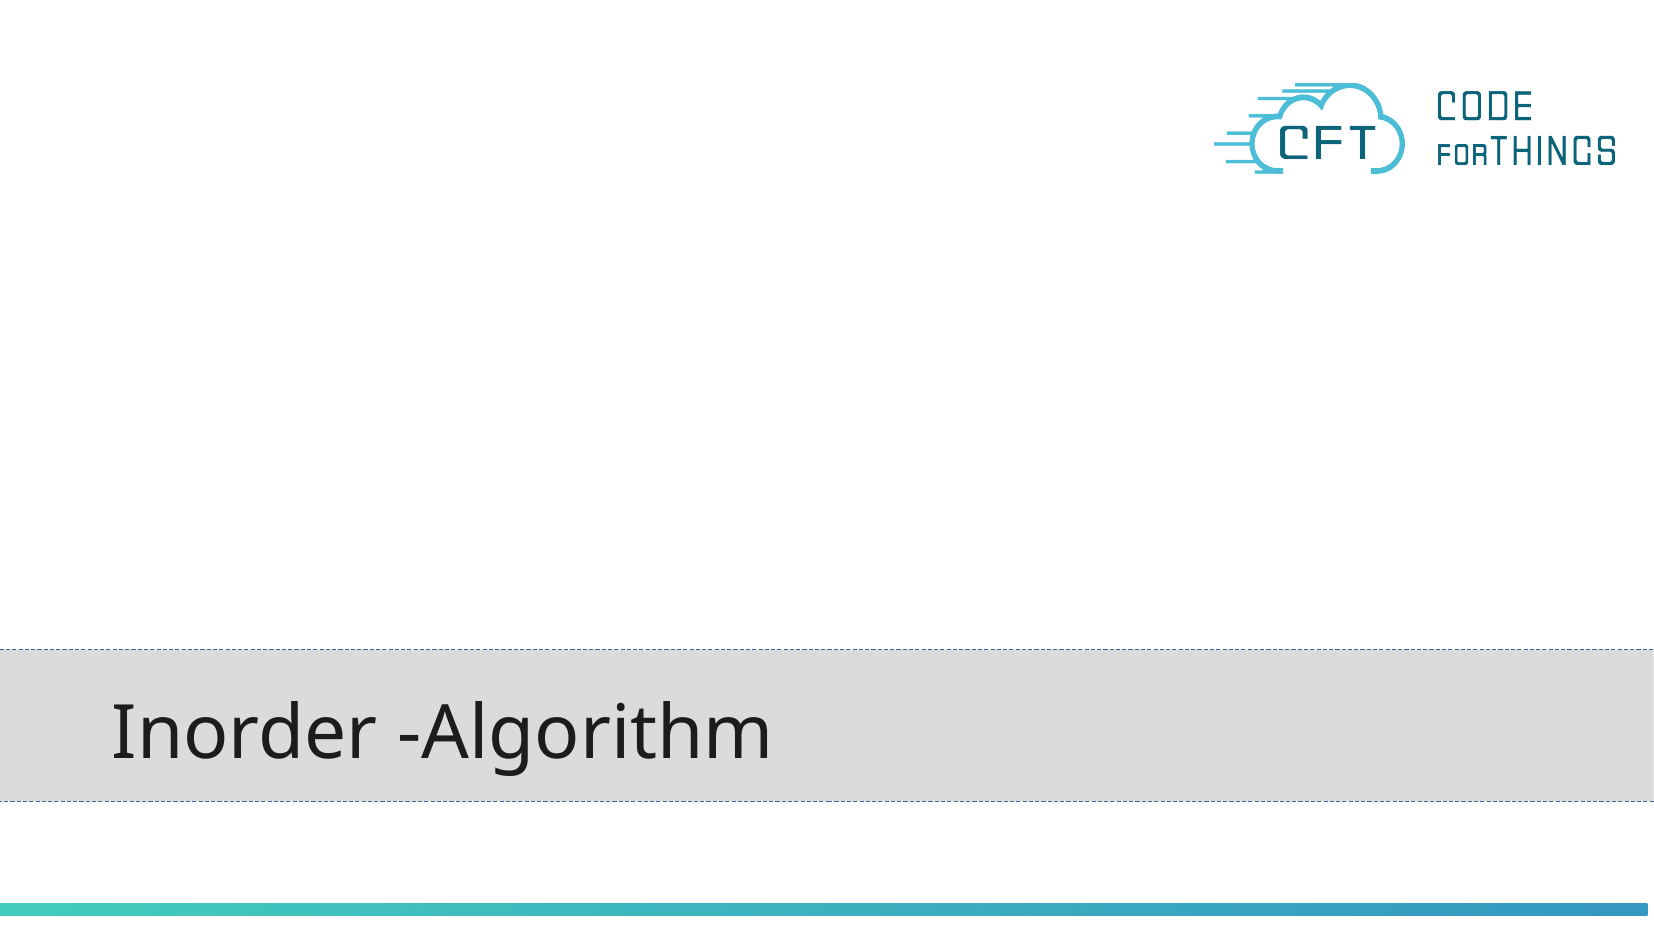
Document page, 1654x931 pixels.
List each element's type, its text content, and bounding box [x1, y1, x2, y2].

picture [1214, 83, 1615, 174]
title Inorder -Algorithm [53, 651, 1542, 807]
